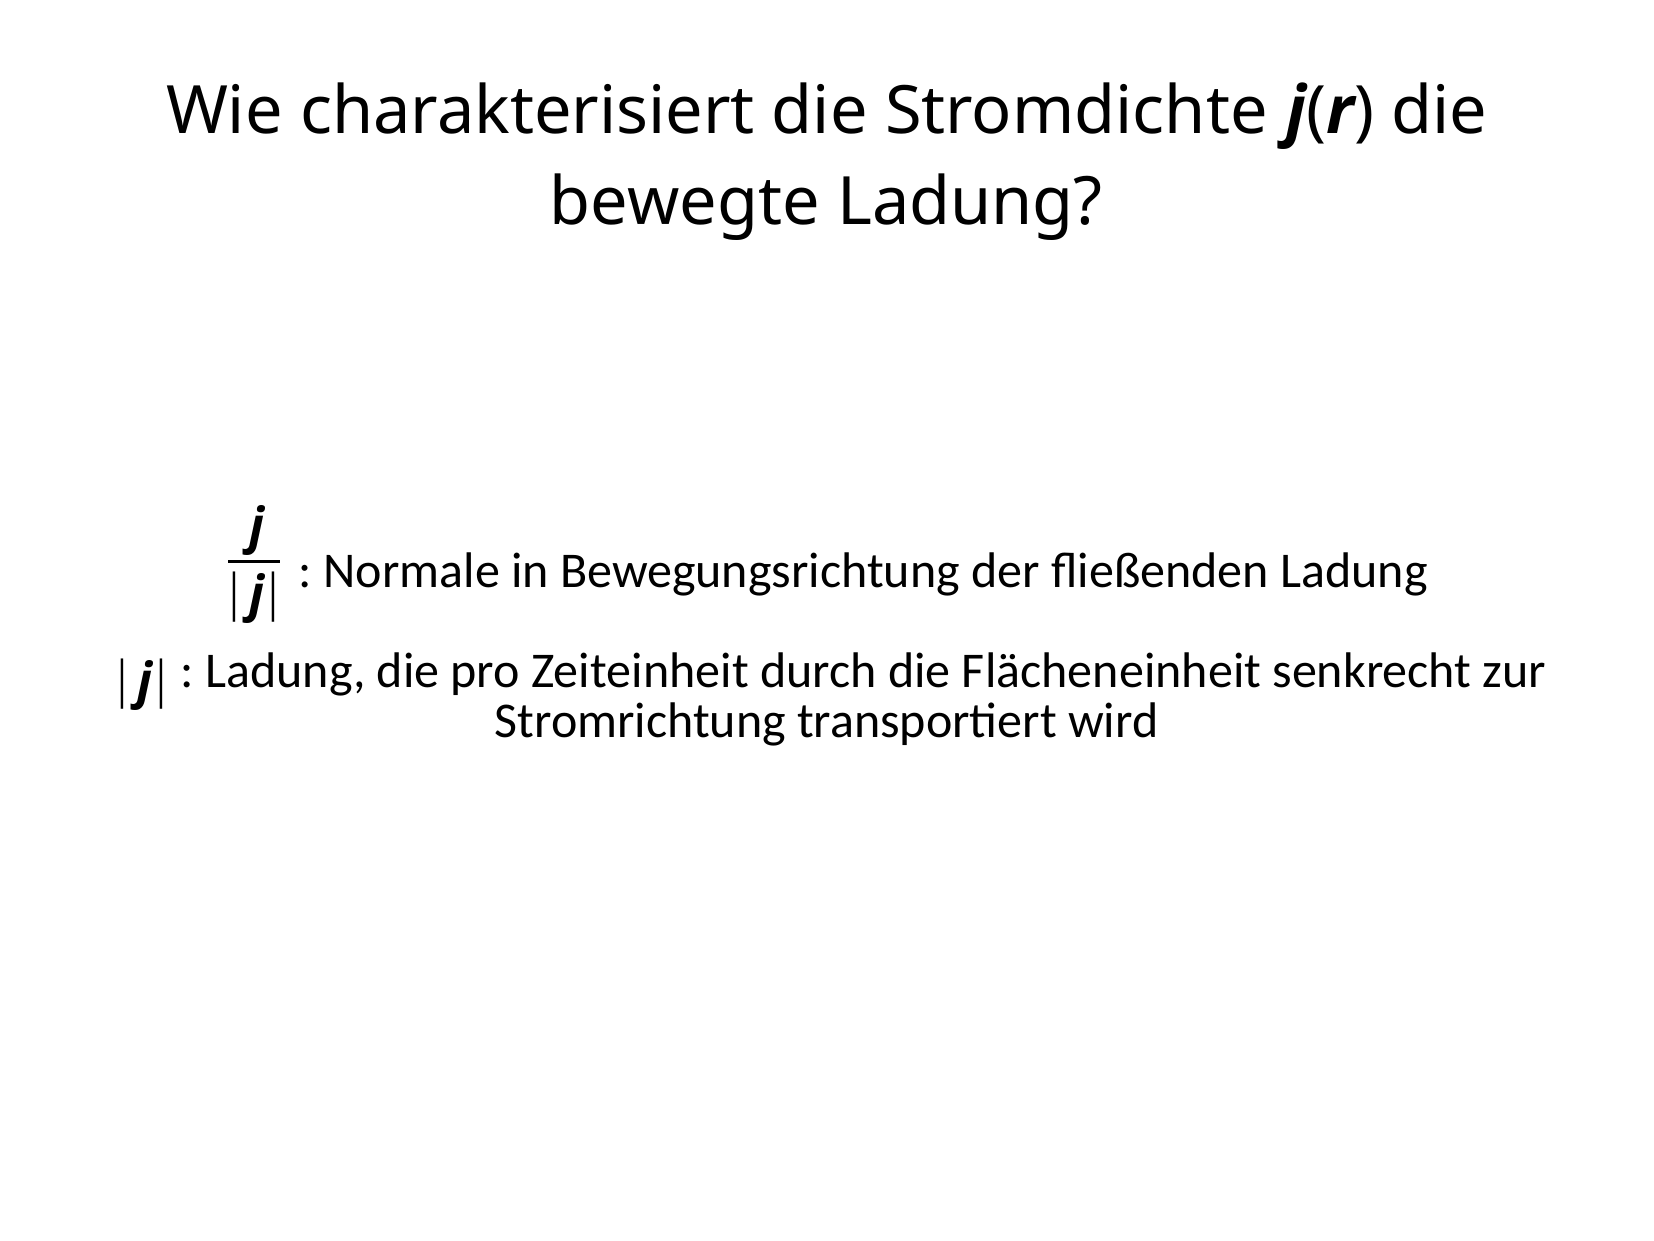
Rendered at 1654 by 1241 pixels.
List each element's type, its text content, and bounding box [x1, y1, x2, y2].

title Wie charakterisiert die Stromdichte j(r) die bewegte Ladung? [82, 49, 1571, 257]
chart [106, 652, 178, 714]
subtitle : Normale in Bewegungsrichtung der fließenden Ladung : Ladung, die pro Zeiteinheit durch die Flächeneinheit senkrecht zur Stromrichtung transportiert wird [82, 290, 1571, 1010]
chart [218, 496, 290, 626]
